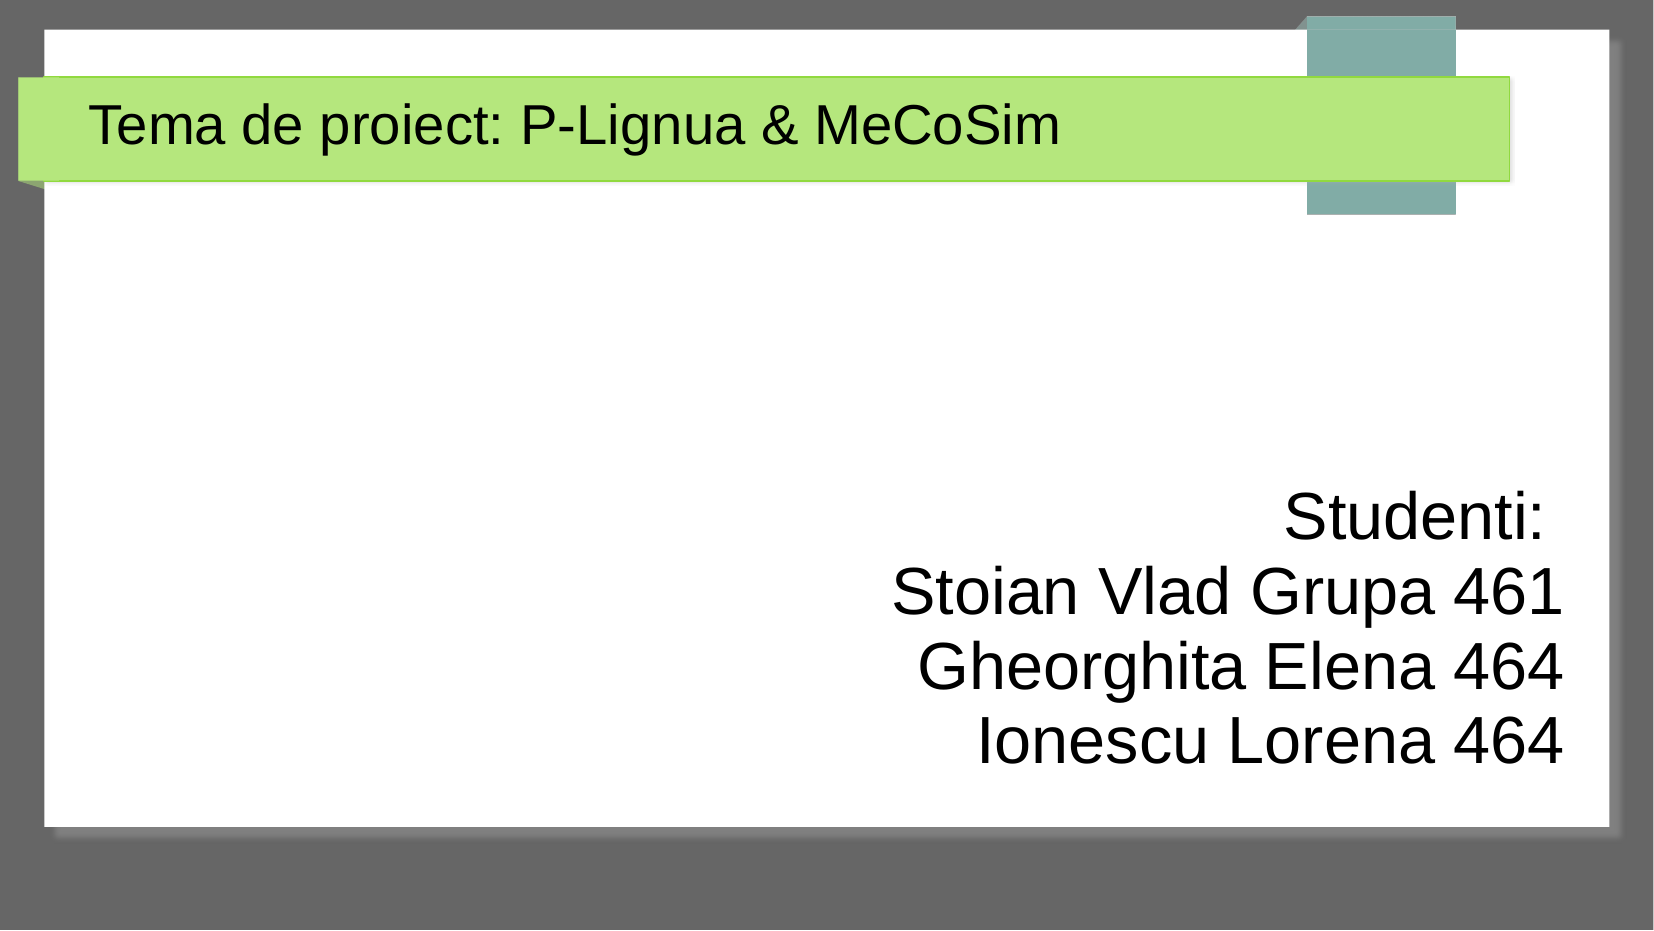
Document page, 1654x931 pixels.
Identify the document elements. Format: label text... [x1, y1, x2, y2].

subtitle Studenti: Stoian Vlad Grupa 461 Gheorghita Elena 464 Ionescu Lorena 464 [88, 221, 1565, 812]
title Tema de proiect: P-Lignua & MeCoSim [88, 73, 1506, 178]
